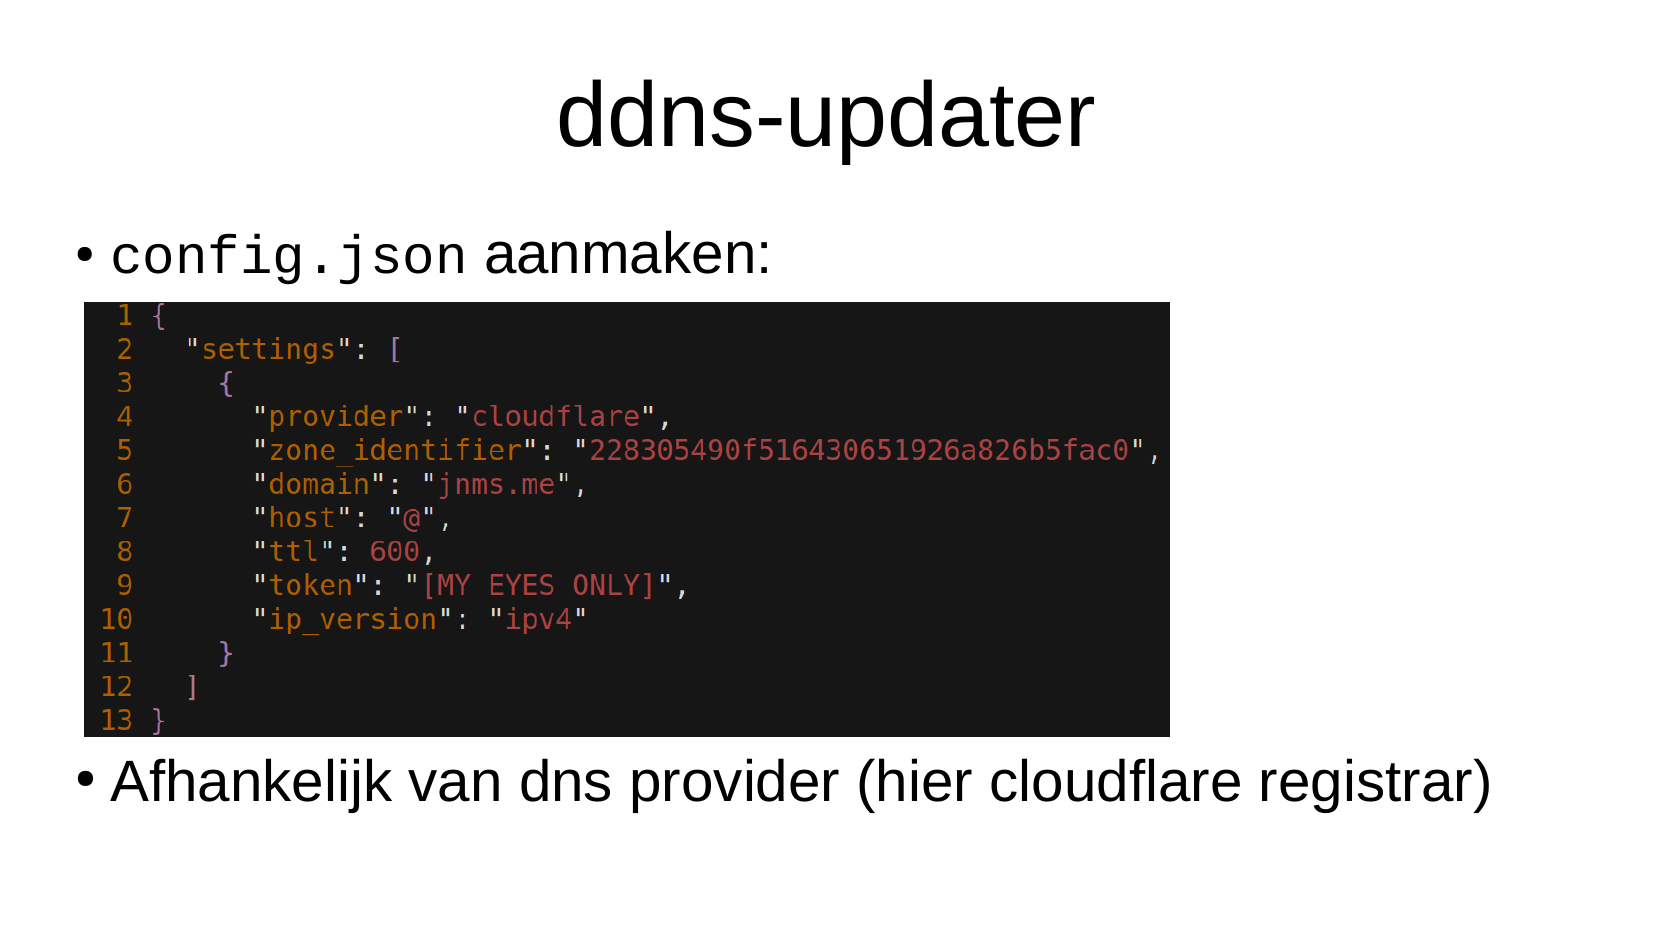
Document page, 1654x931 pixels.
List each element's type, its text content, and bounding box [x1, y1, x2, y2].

subtitle config.json aanmaken: Afhankelijk van dns provider (hier cloudflare registrar) [75, 210, 1564, 814]
title ddns-updater [82, 37, 1571, 193]
picture [84, 302, 1170, 737]
